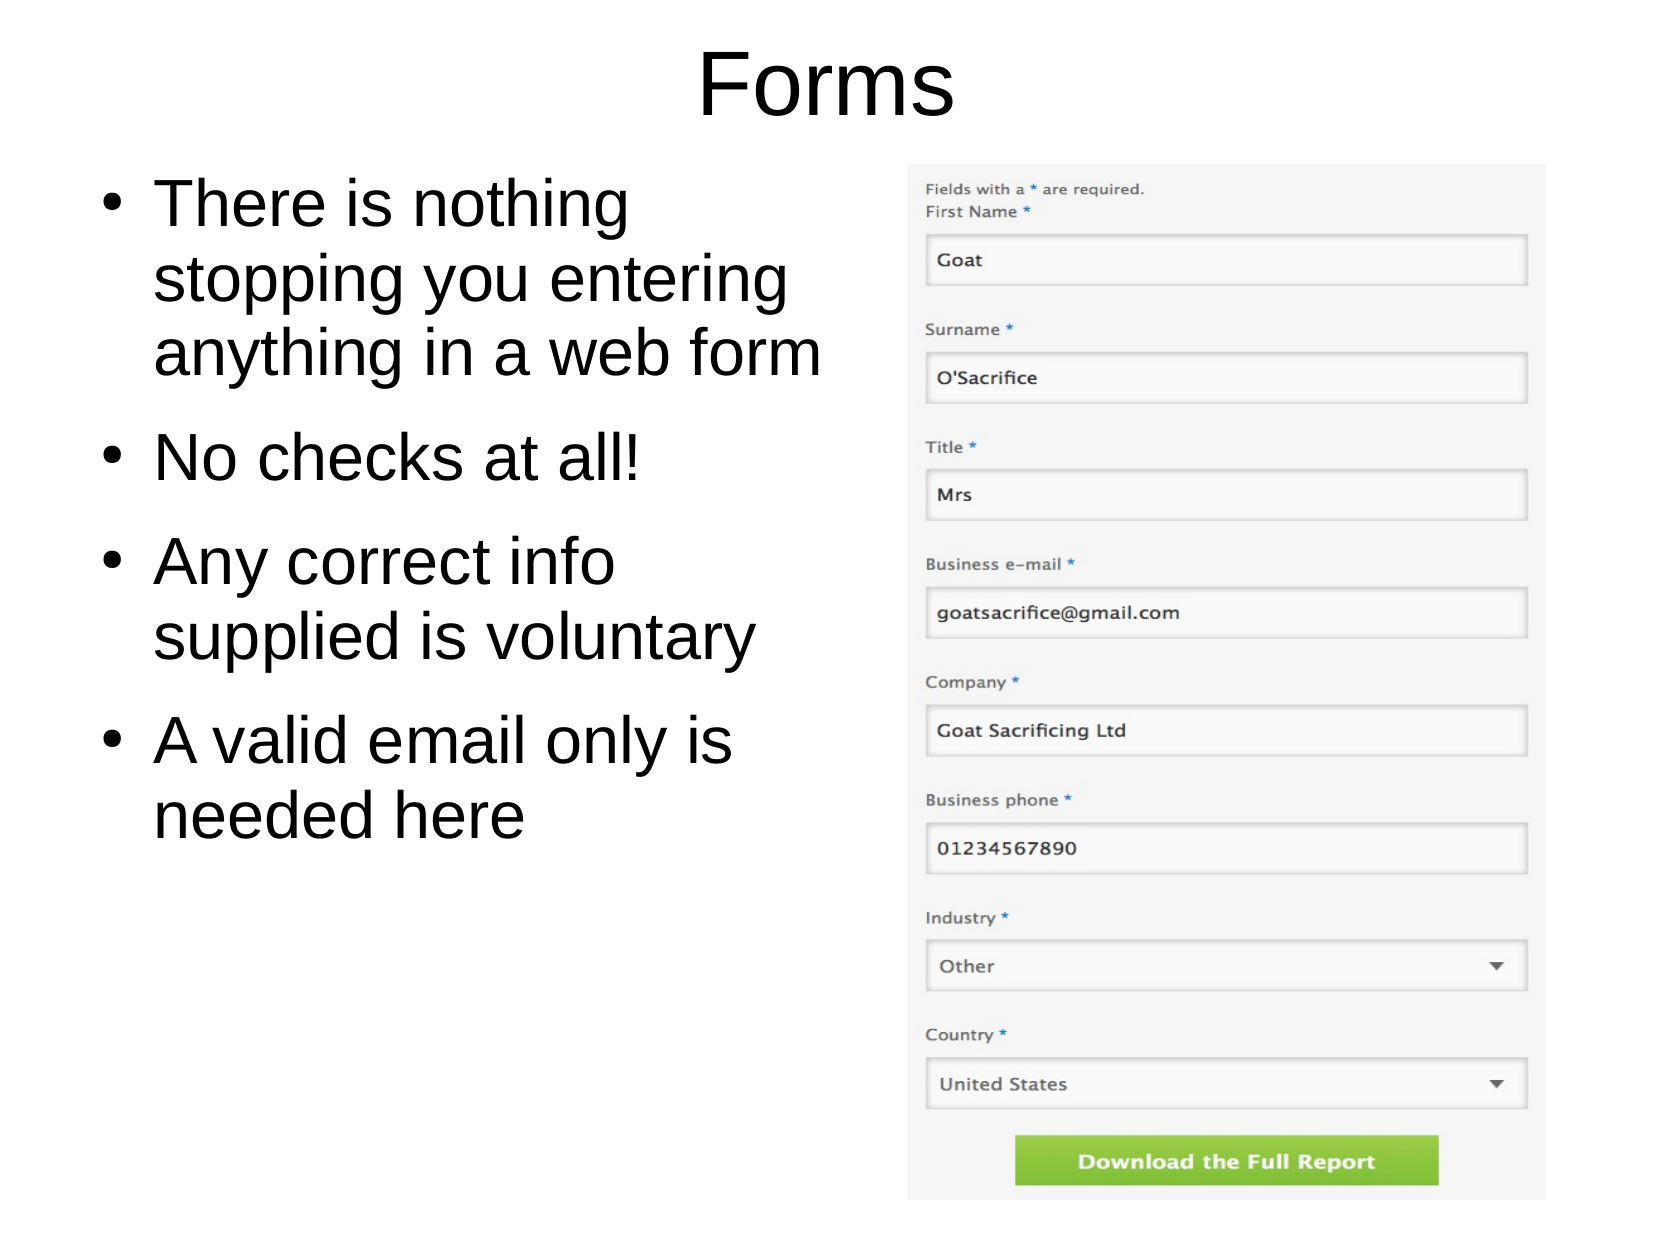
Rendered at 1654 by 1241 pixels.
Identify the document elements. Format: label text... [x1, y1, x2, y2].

picture [907, 164, 1546, 1201]
title Forms [82, 2, 1571, 166]
list There is nothing stopping you entering anything in a web form No checks at all! Any correct info supplied is voluntary A valid email only is needed here [82, 165, 826, 886]
